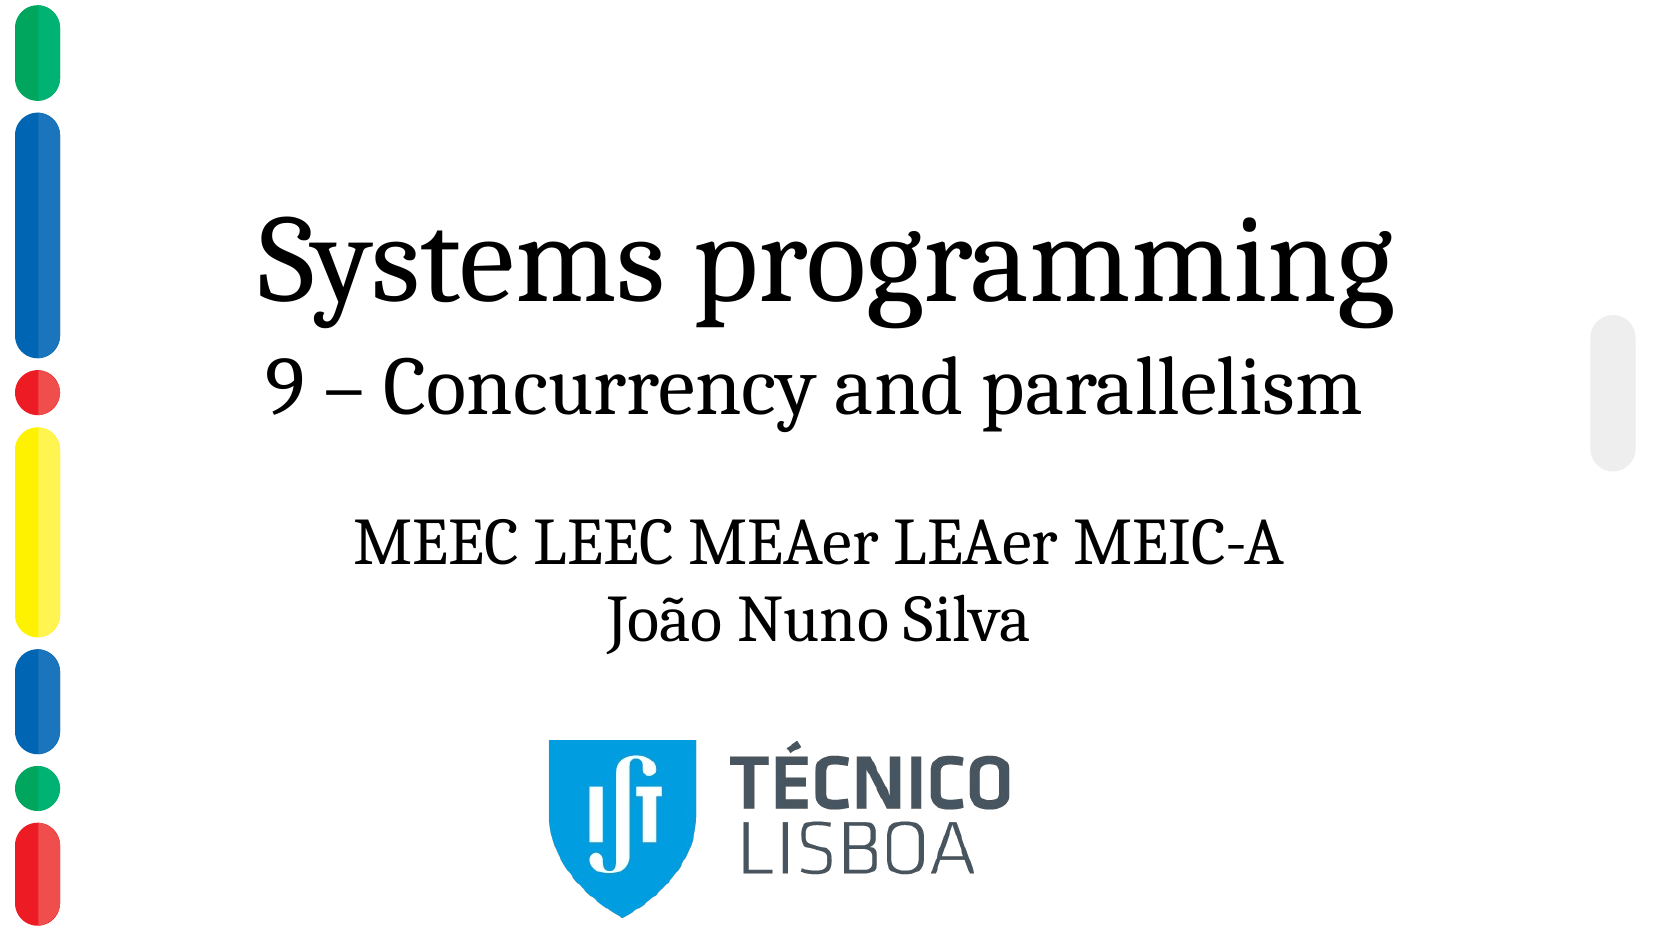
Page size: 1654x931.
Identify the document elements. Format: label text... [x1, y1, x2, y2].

picture [590, 755, 656, 874]
subtitle 9 – Concurrency and parallelism [70, 302, 1559, 473]
picture [636, 787, 662, 843]
title Systems programming [82, 2, 1571, 333]
picture [589, 787, 603, 843]
picture [625, 740, 1020, 918]
text_box MEEC LEEC MEAer LEAer MEIC-A João Nuno Silva [75, 504, 1564, 675]
picture [539, 740, 620, 918]
